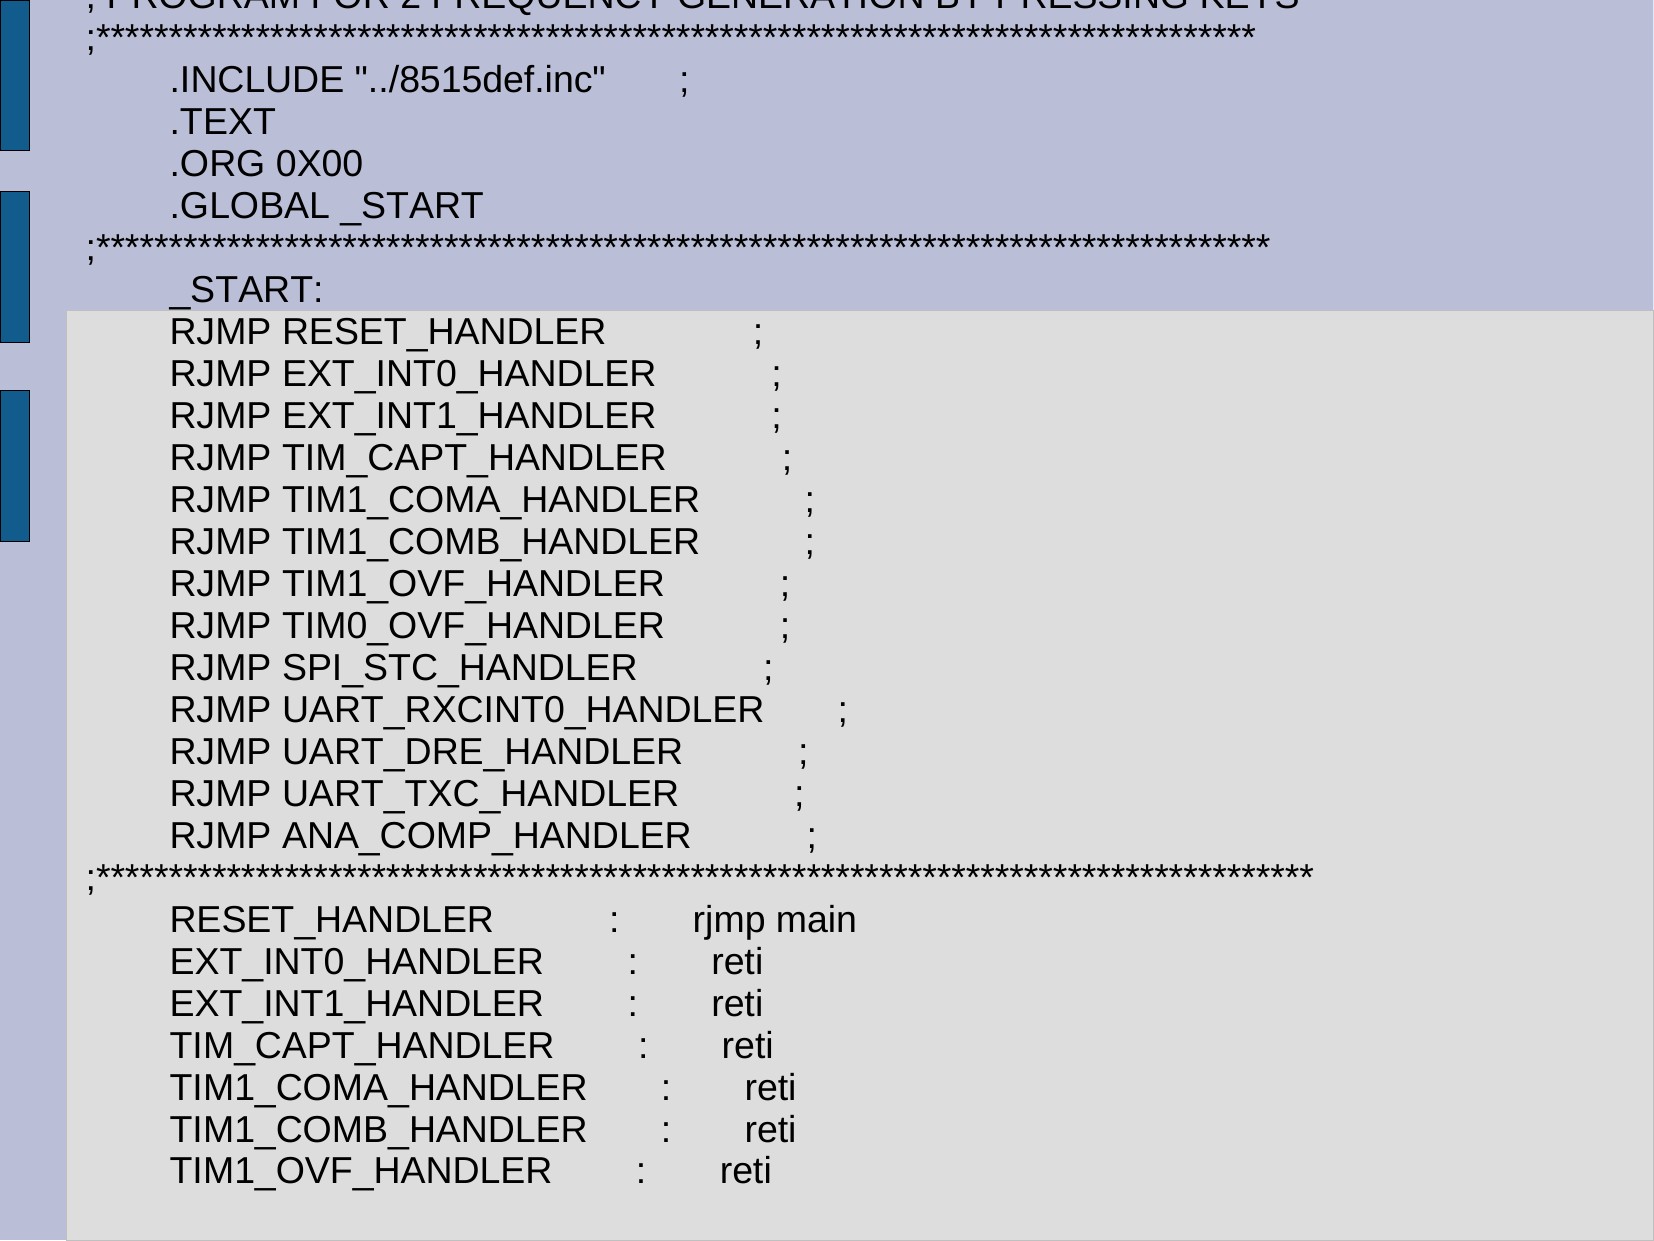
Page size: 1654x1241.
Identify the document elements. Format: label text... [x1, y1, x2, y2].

text_box ;******************************************************************************** ; PROGRAM FOR 2 FREQUENCY GENERATION BY PRESSING KEYS ;******************************************************************************** .INCLUDE "../8515def.inc" ; .TEXT .ORG 0X00 .GLOBAL _START ;********************************************************************************* _START: RJMP RESET_HANDLER ; RJMP EXT_INT0_HANDLER ; RJMP EXT_INT1_HANDLER ; RJMP TIM_CAPT_HANDLER ; RJMP TIM1_COMA_HANDLER ; RJMP TIM1_COMB_HANDLER ; RJMP TIM1_OVF_HANDLER ; RJMP TIM0_OVF_HANDLER ; RJMP SPI_STC_HANDLER ; RJMP UART_RXCINT0_HANDLER ; RJMP UART_DRE_HANDLER ; RJMP UART_TXC_HANDLER ; RJMP ANA_COMP_HANDLER ; ;************************************************************************************ RESET_HANDLER : rjmp main EXT_INT0_HANDLER : reti EXT_INT1_HANDLER : reti TIM_CAPT_HANDLER : reti TIM1_COMA_HANDLER : reti TIM1_COMB_HANDLER : reti TIM1_OVF_HANDLER : reti [70, 0, 1463, 1241]
